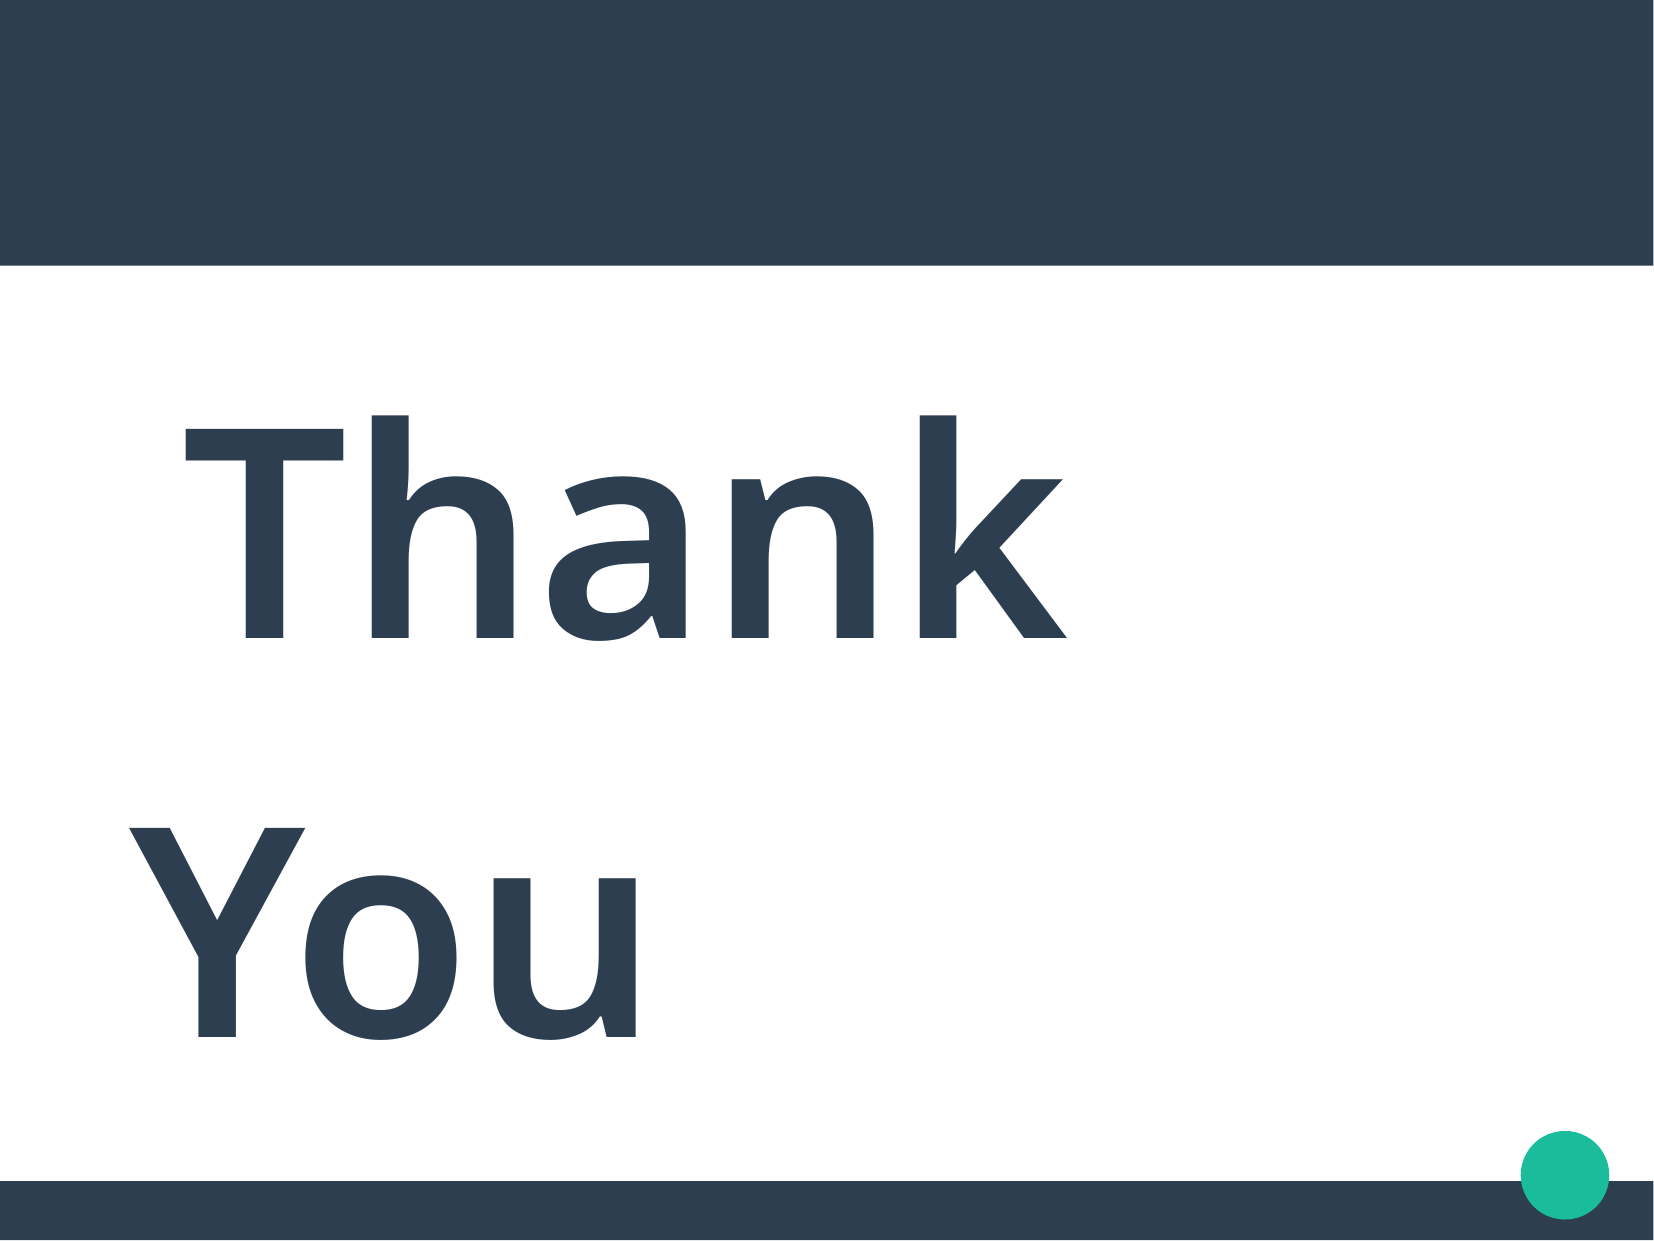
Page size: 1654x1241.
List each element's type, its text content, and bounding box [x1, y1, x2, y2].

list Thank You [59, 324, 1595, 1152]
